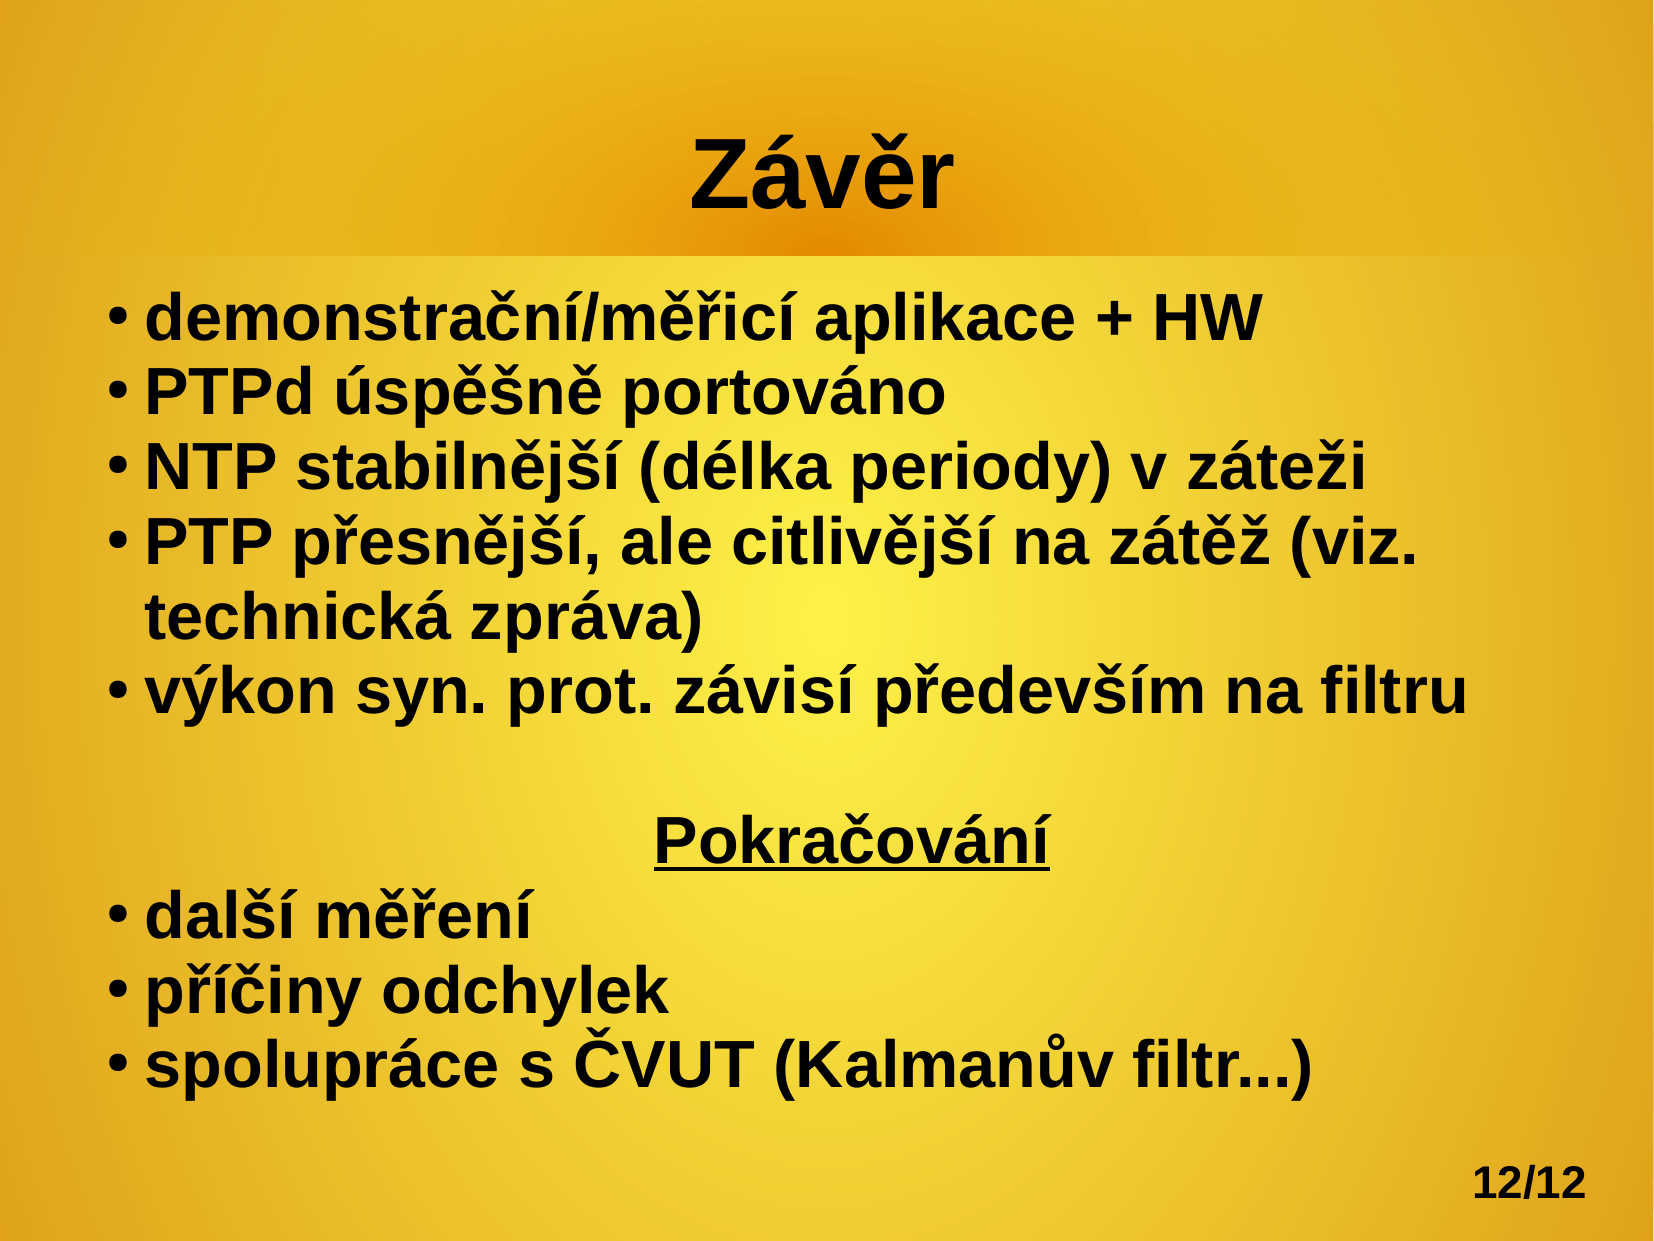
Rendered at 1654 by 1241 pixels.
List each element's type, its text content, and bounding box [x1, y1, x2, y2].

title Závěr [78, 70, 1567, 278]
text_box <číslo>/12 [1528, 1149, 1654, 1220]
subtitle demonstrační/měřicí aplikace + HW PTPd úspěšně portováno NTP stabilnější (délka periody) v záteži PTP přesnější, ale citlivější na zátěž (viz. technická zpráva) výkon syn. prot. závisí především na filtru Pokračování další měření příčiny odchylek spolupráce s ČVUT (Kalmanův filtr...) [106, 259, 1560, 1123]
